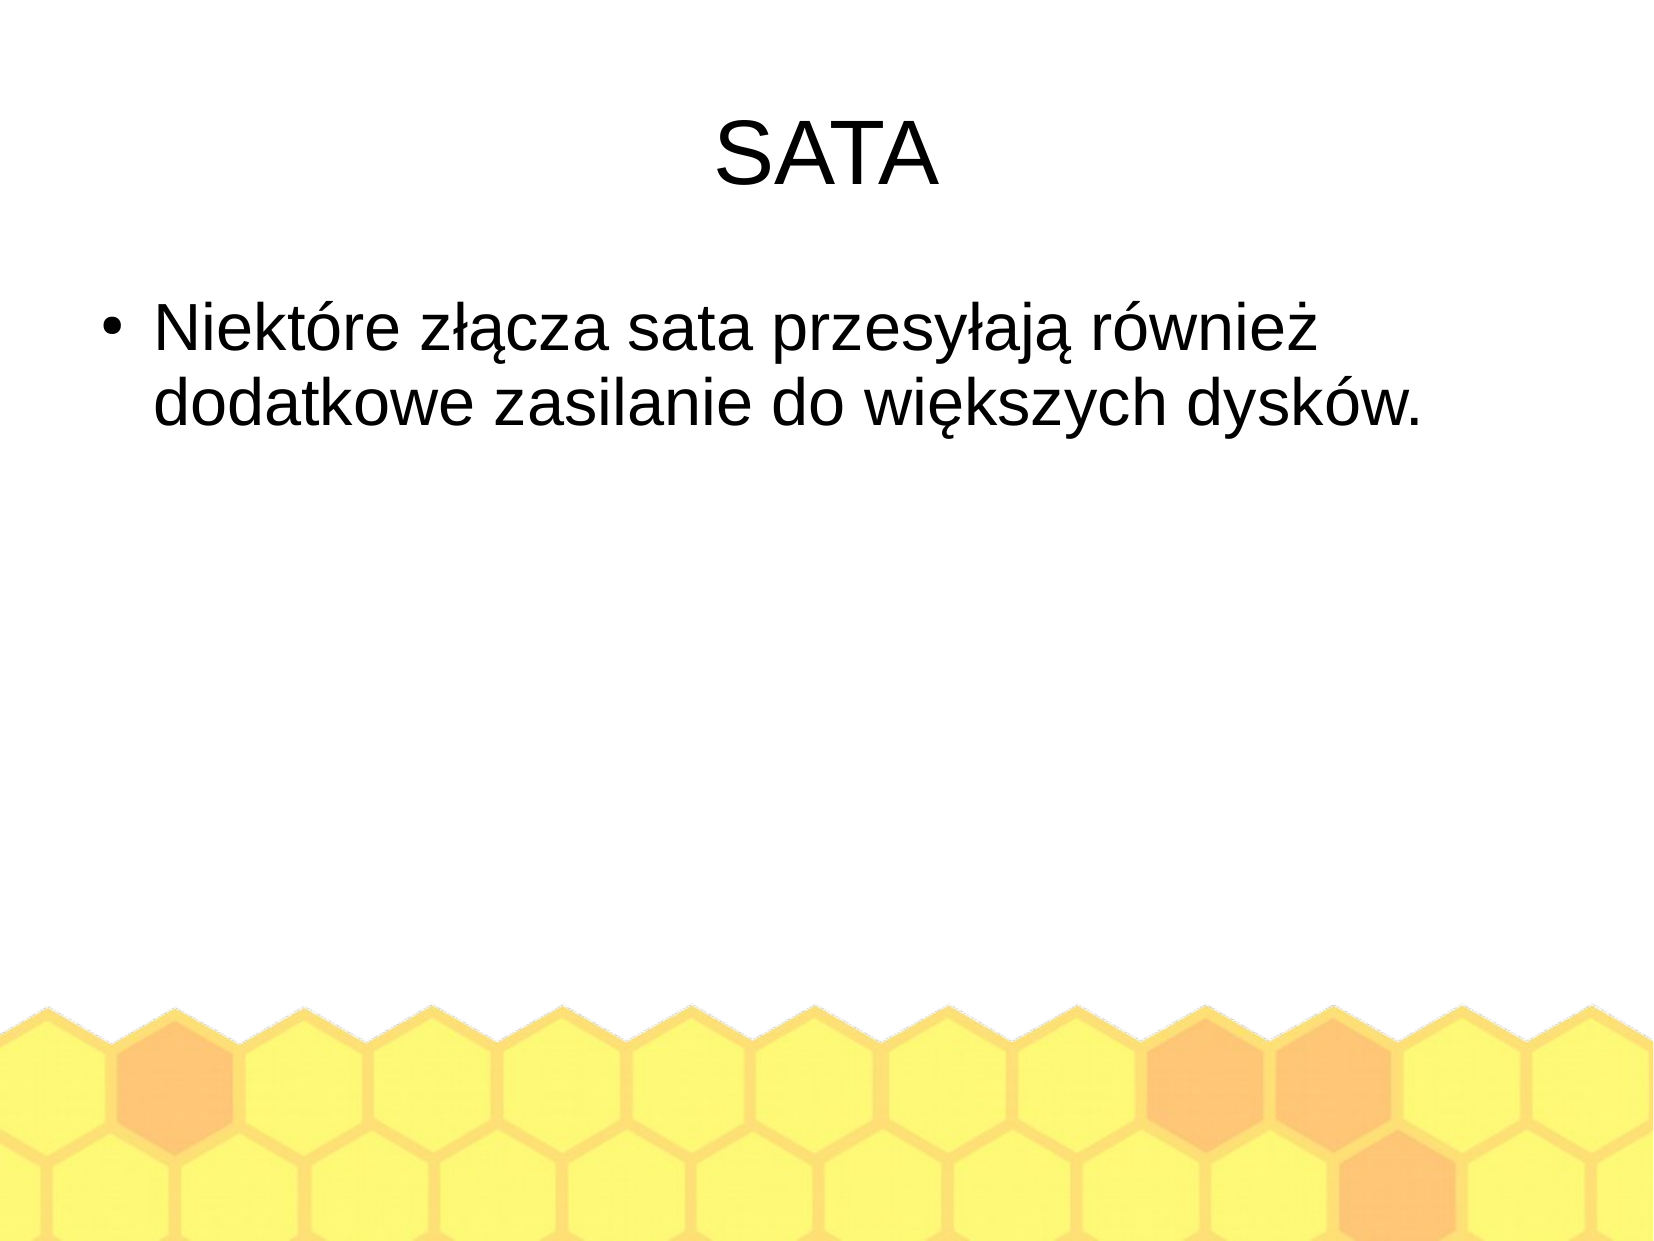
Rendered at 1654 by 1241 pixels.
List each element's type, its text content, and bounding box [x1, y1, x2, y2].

title SATA [82, 49, 1571, 257]
list Niektóre złącza sata przesyłają również dodatkowe zasilanie do większych dysków. [82, 290, 1571, 1010]
picture [0, 1001, 1654, 1241]
